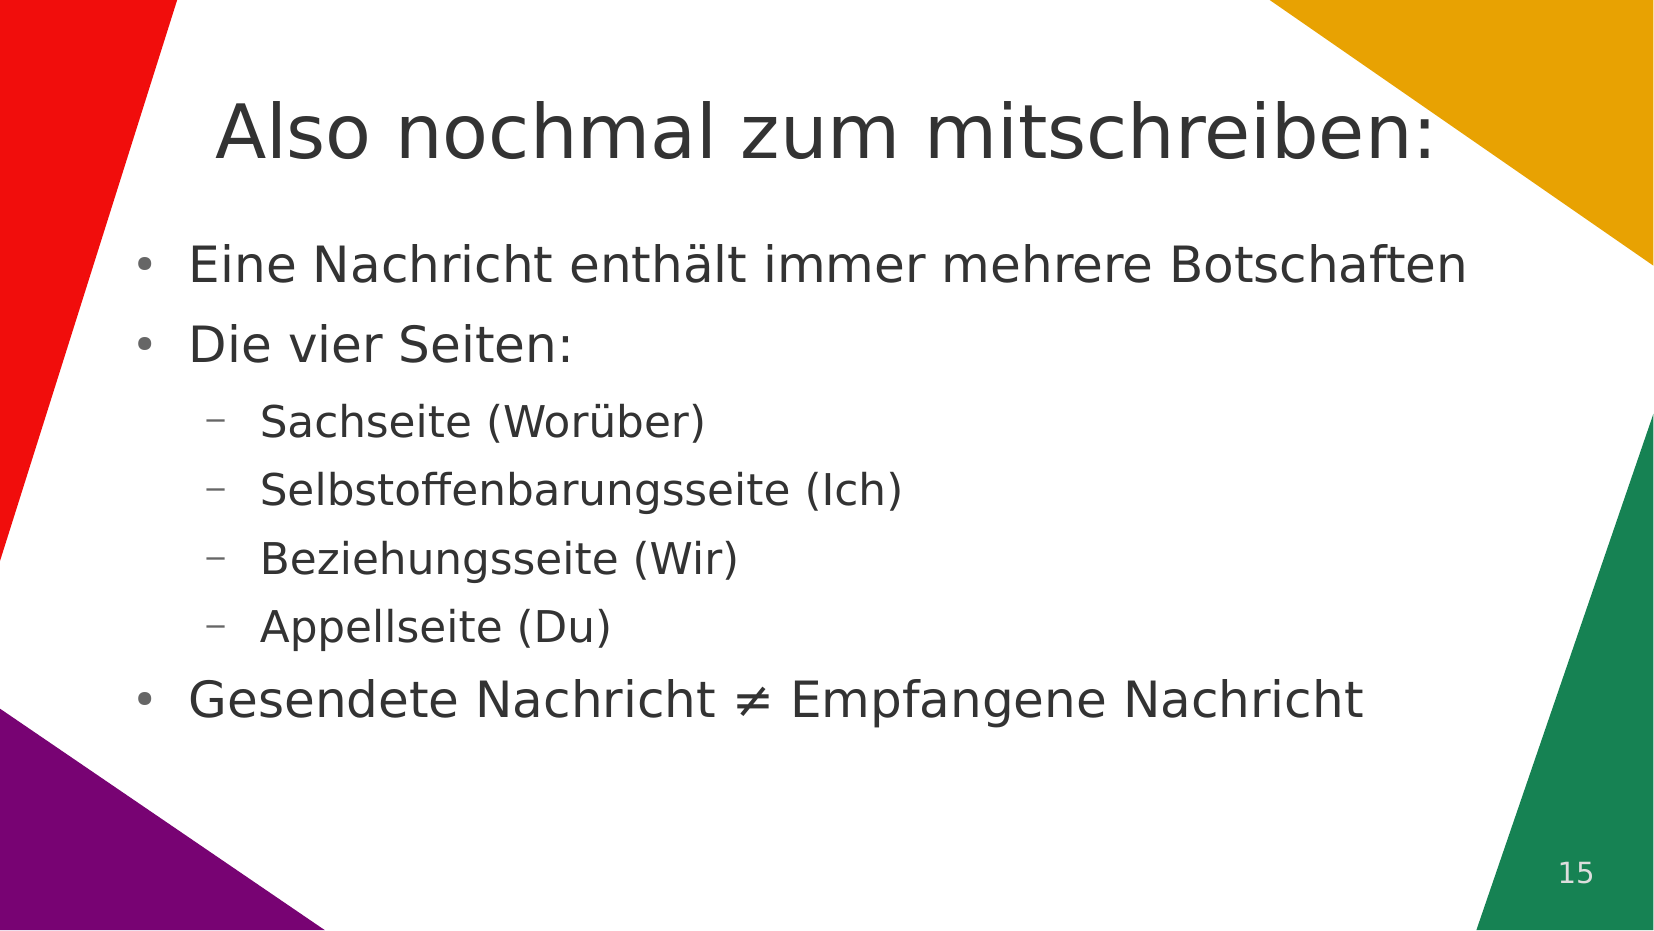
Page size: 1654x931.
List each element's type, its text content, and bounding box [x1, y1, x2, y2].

title Also nochmal zum mitschreiben: [118, 59, 1536, 207]
list Eine Nachricht enthält immer mehrere Botschaften Die vier Seiten: Sachseite (Worüber) Selbstoffenbarungsseite (Ich) Beziehungsseite (Wir) Appellseite (Du) Gesendete Nachricht ≠ Empfangene Nachricht [118, 236, 1536, 827]
